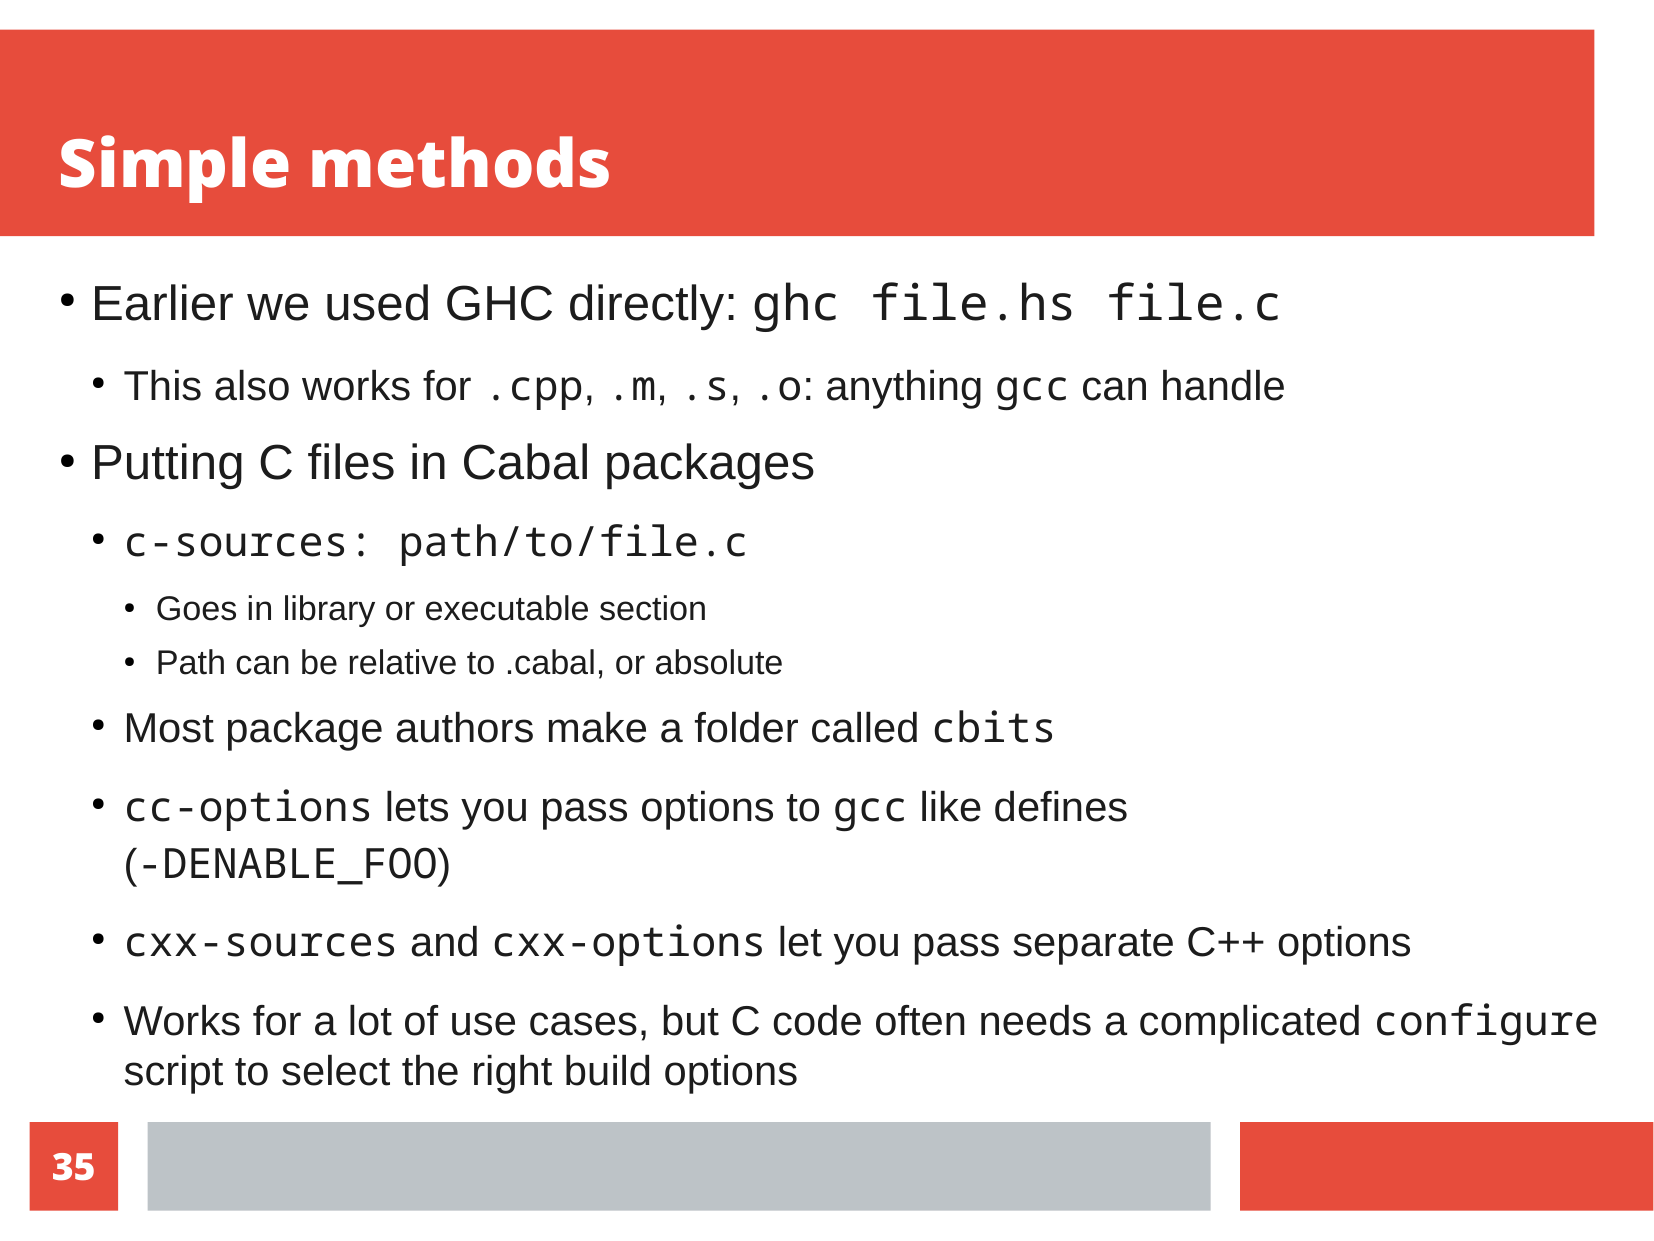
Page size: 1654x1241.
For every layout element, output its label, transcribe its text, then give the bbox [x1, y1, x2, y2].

list Earlier we used GHC directly: ghc file.hs file.c This also works for .cpp, .m, .s, .o: anything gcc can handle Putting C files in Cabal packages c-sources: path/to/file.c Goes in library or executable section Path can be relative to .cabal, or absolute Most package authors make a folder called cbits cc-options lets you pass options to gcc like defines (-DENABLE_FOO) cxx-sources and cxx-options let you pass separate C++ options Works for a lot of use cases, but C code often needs a complicated configure script to select the right build options [59, 267, 1606, 1096]
title Simple methods [59, 59, 1595, 207]
